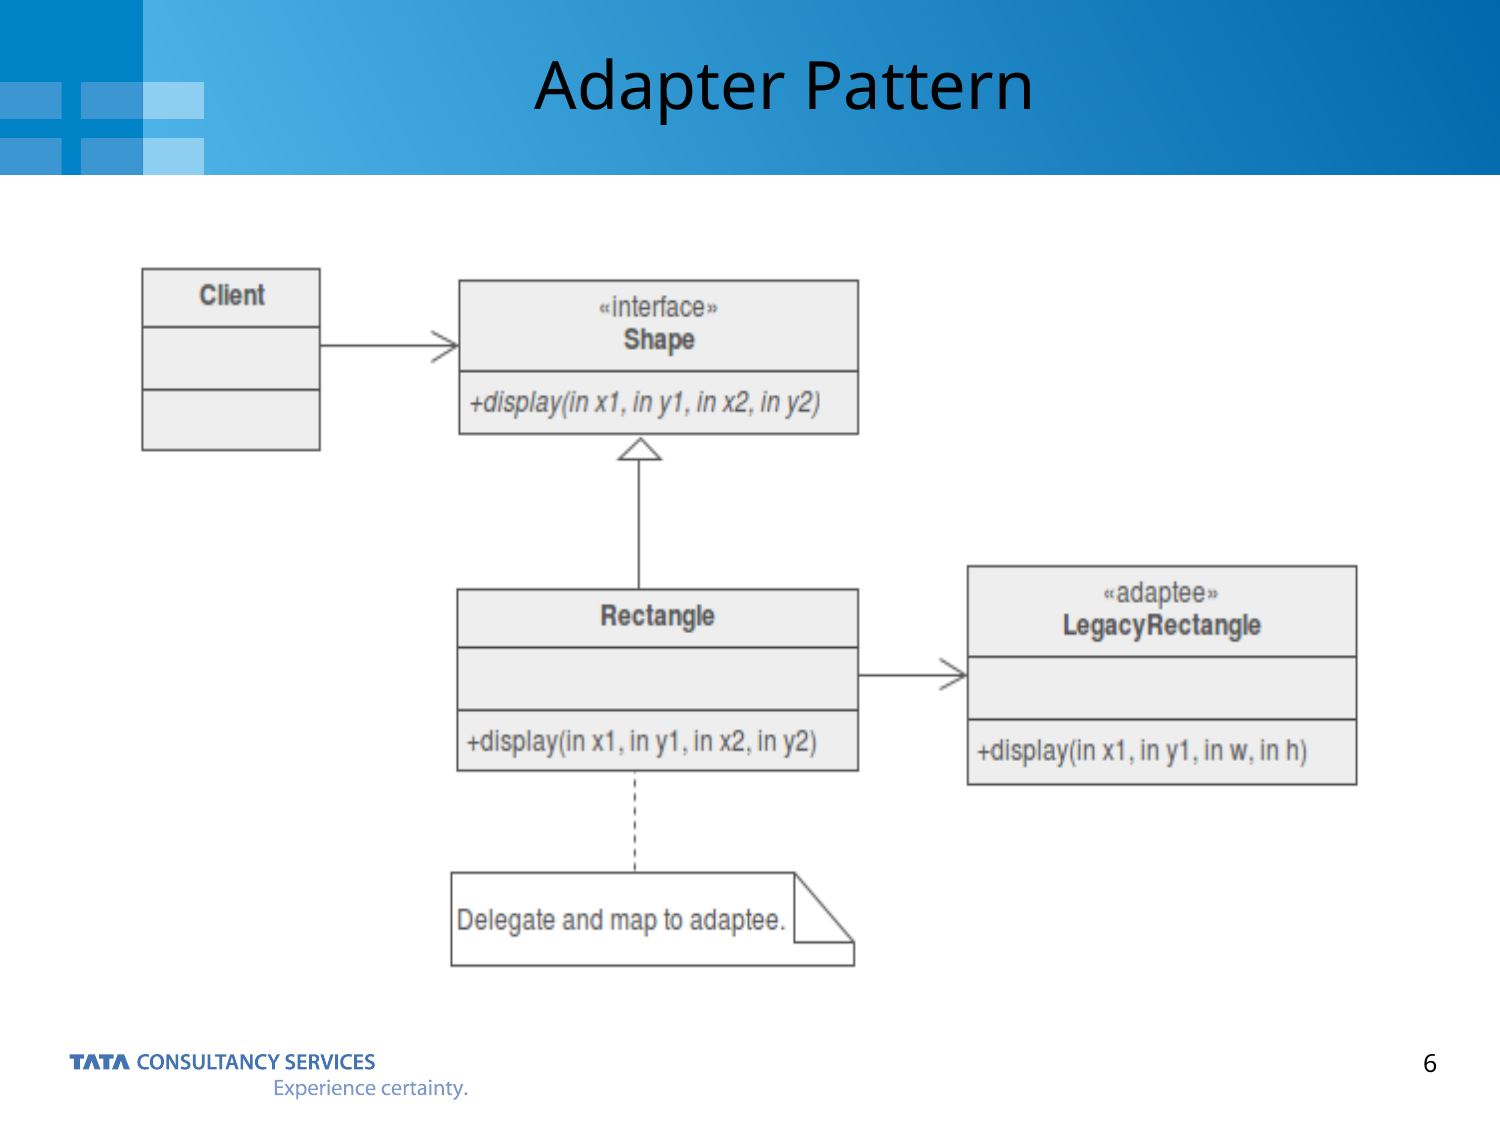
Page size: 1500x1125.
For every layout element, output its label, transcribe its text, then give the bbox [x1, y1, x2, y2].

picture [100, 236, 1388, 993]
text_box Adapter Pattern [224, 11, 1347, 154]
